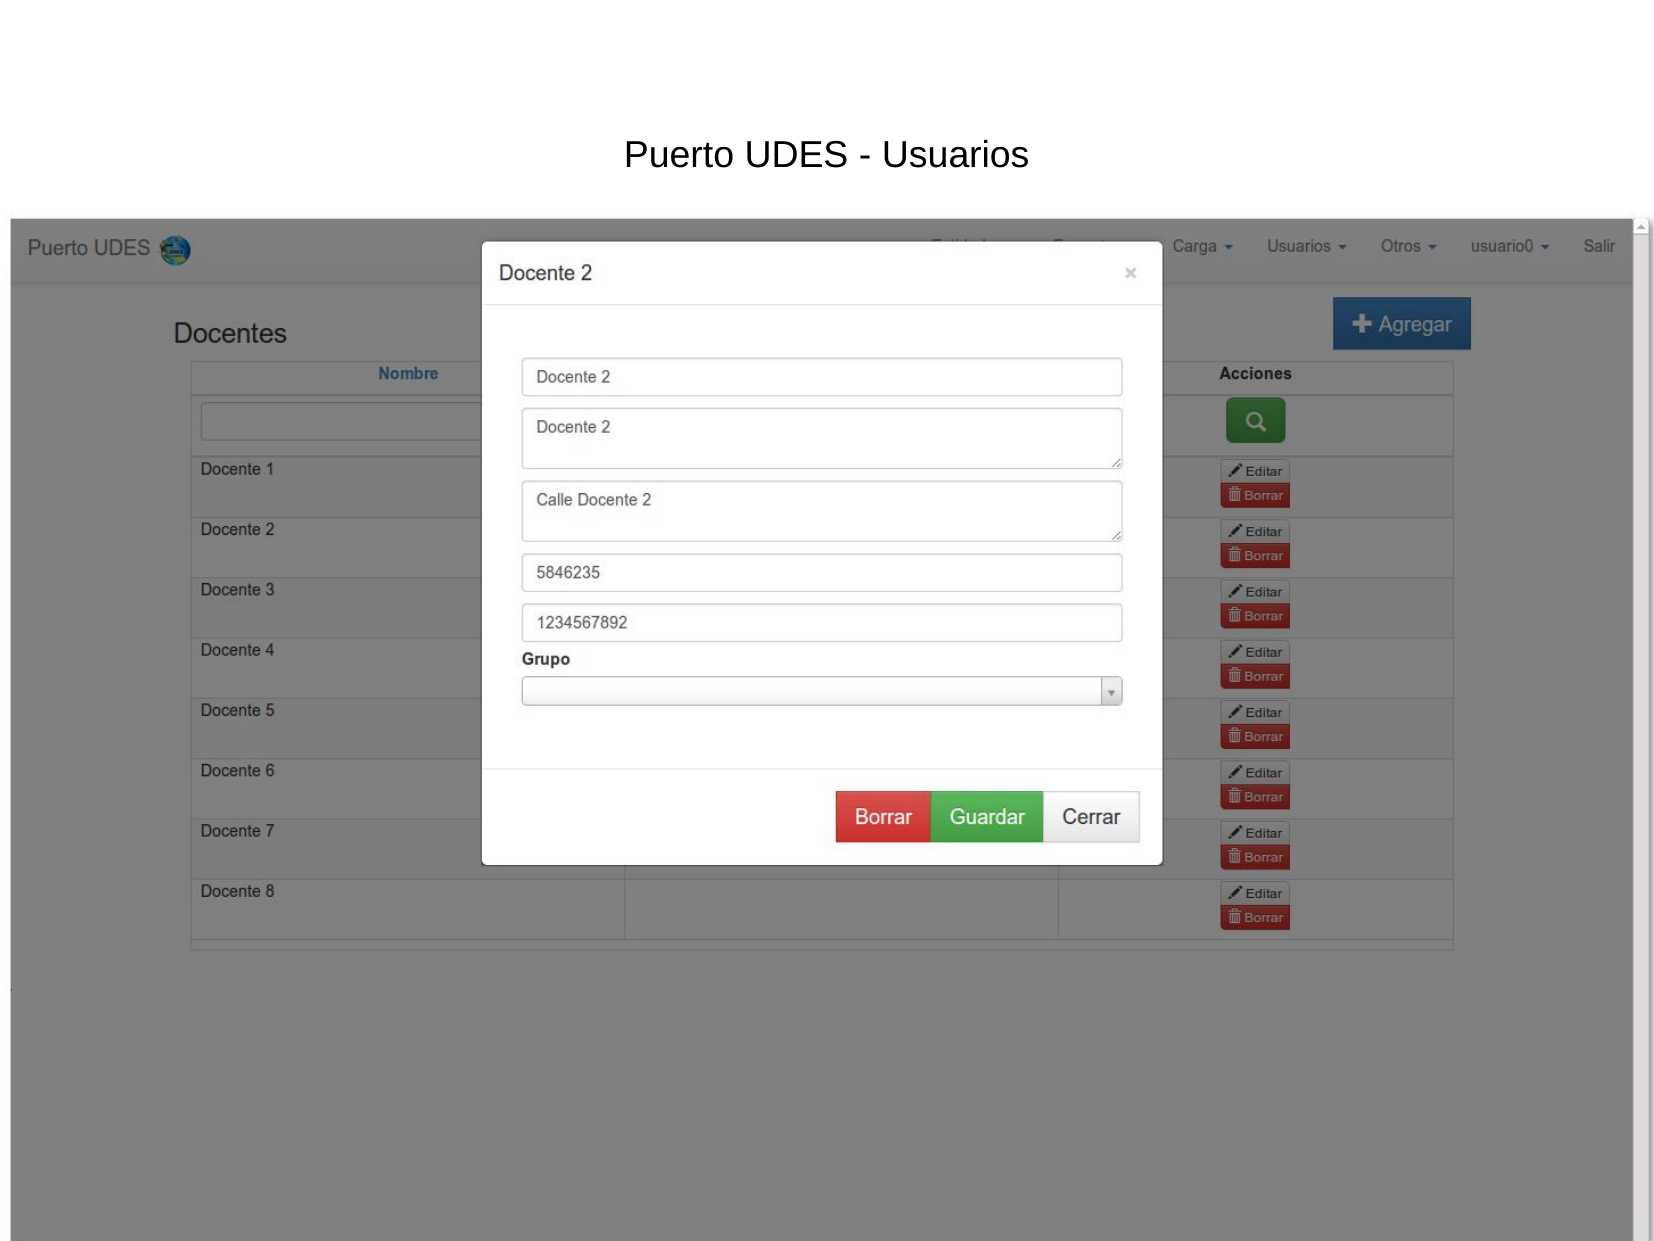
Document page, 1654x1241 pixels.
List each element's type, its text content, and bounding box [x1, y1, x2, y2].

picture [5, 212, 1654, 1241]
text_box Puerto UDES - Usuarios [82, 49, 1571, 212]
